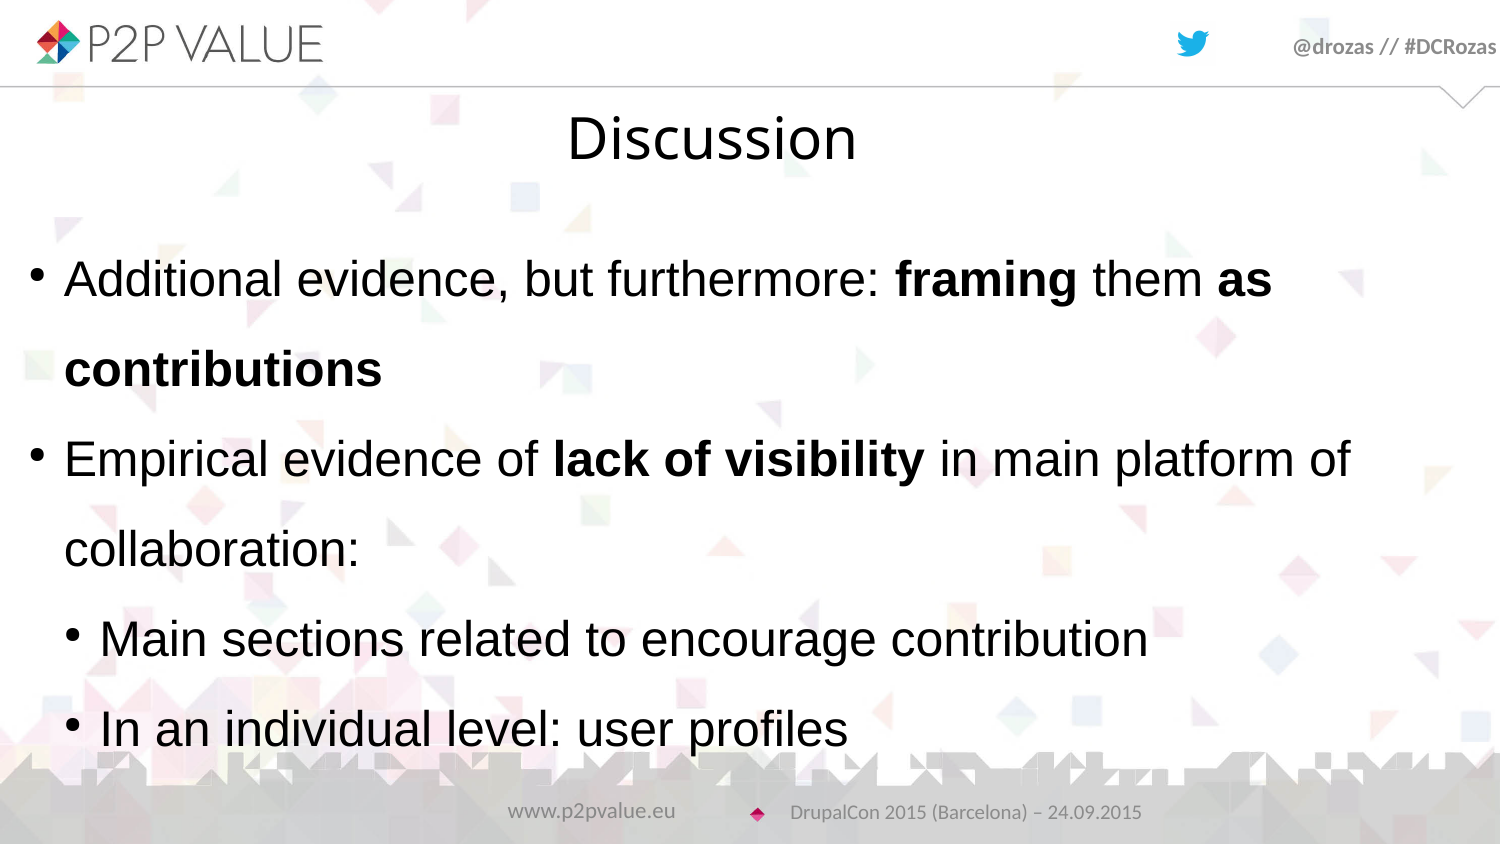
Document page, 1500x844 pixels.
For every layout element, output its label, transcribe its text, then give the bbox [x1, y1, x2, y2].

text_box @drozas // #DCRozas [1170, 15, 1500, 76]
text_box DrupalCon 2015 (Barcelona) – 24.09.2015 [777, 788, 1470, 834]
title Discussion [60, 92, 1366, 181]
subtitle Additional evidence, but furthermore: framing them as contributions Empirical evidence of lack of visibility in main platform of collaboration: Main sections related to encourage contribution In an individual level: user profiles [15, 210, 1496, 766]
picture [0, 0, 1500, 844]
text_box www.p2pvalue.eu [501, 789, 720, 829]
